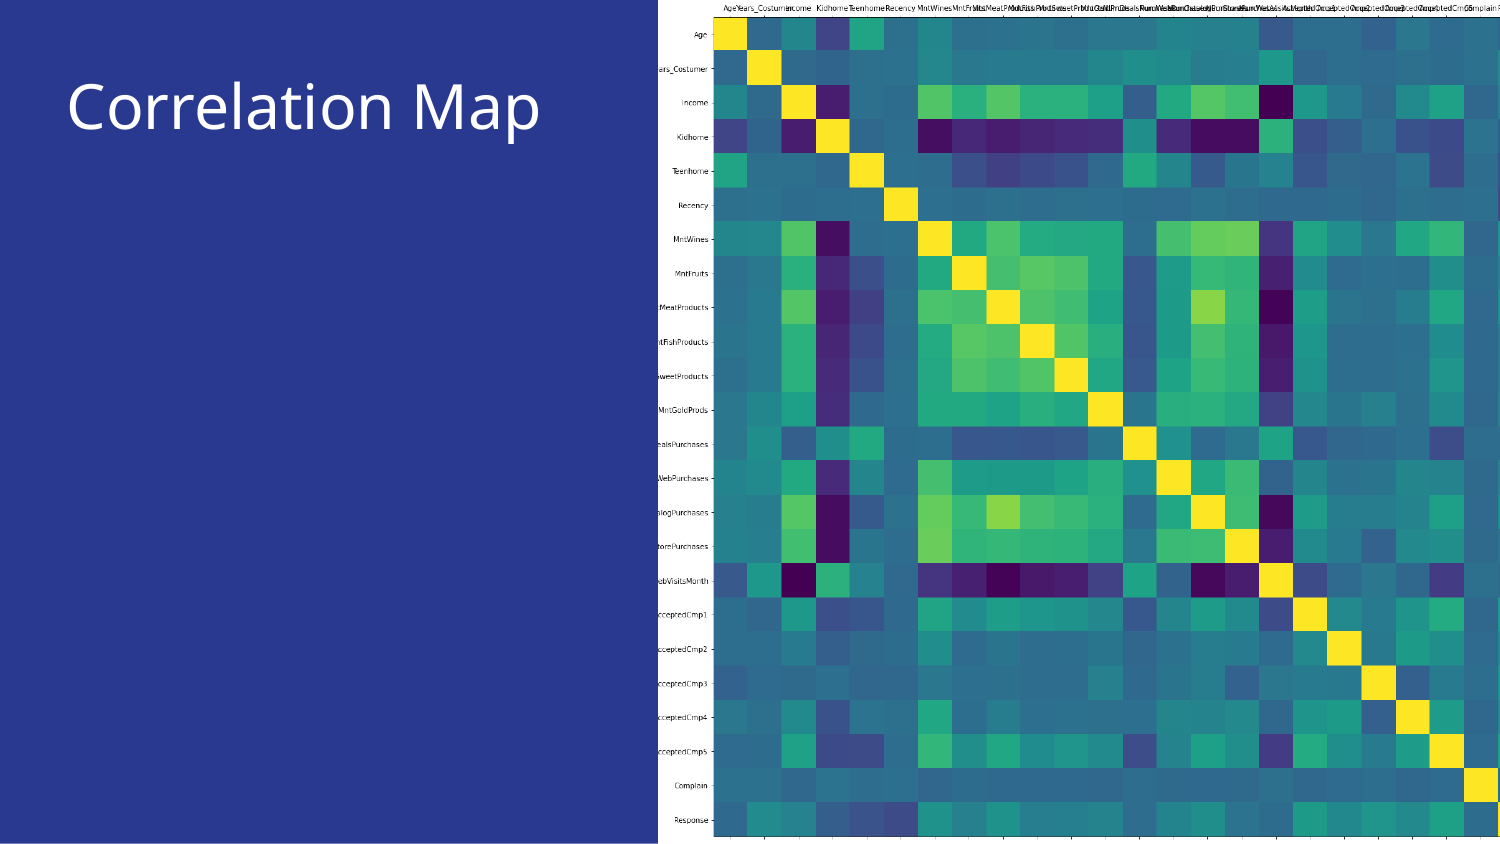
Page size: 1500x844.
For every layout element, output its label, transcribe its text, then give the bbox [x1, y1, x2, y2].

title Correlation Map [51, 52, 581, 548]
picture [657, 0, 1500, 844]
